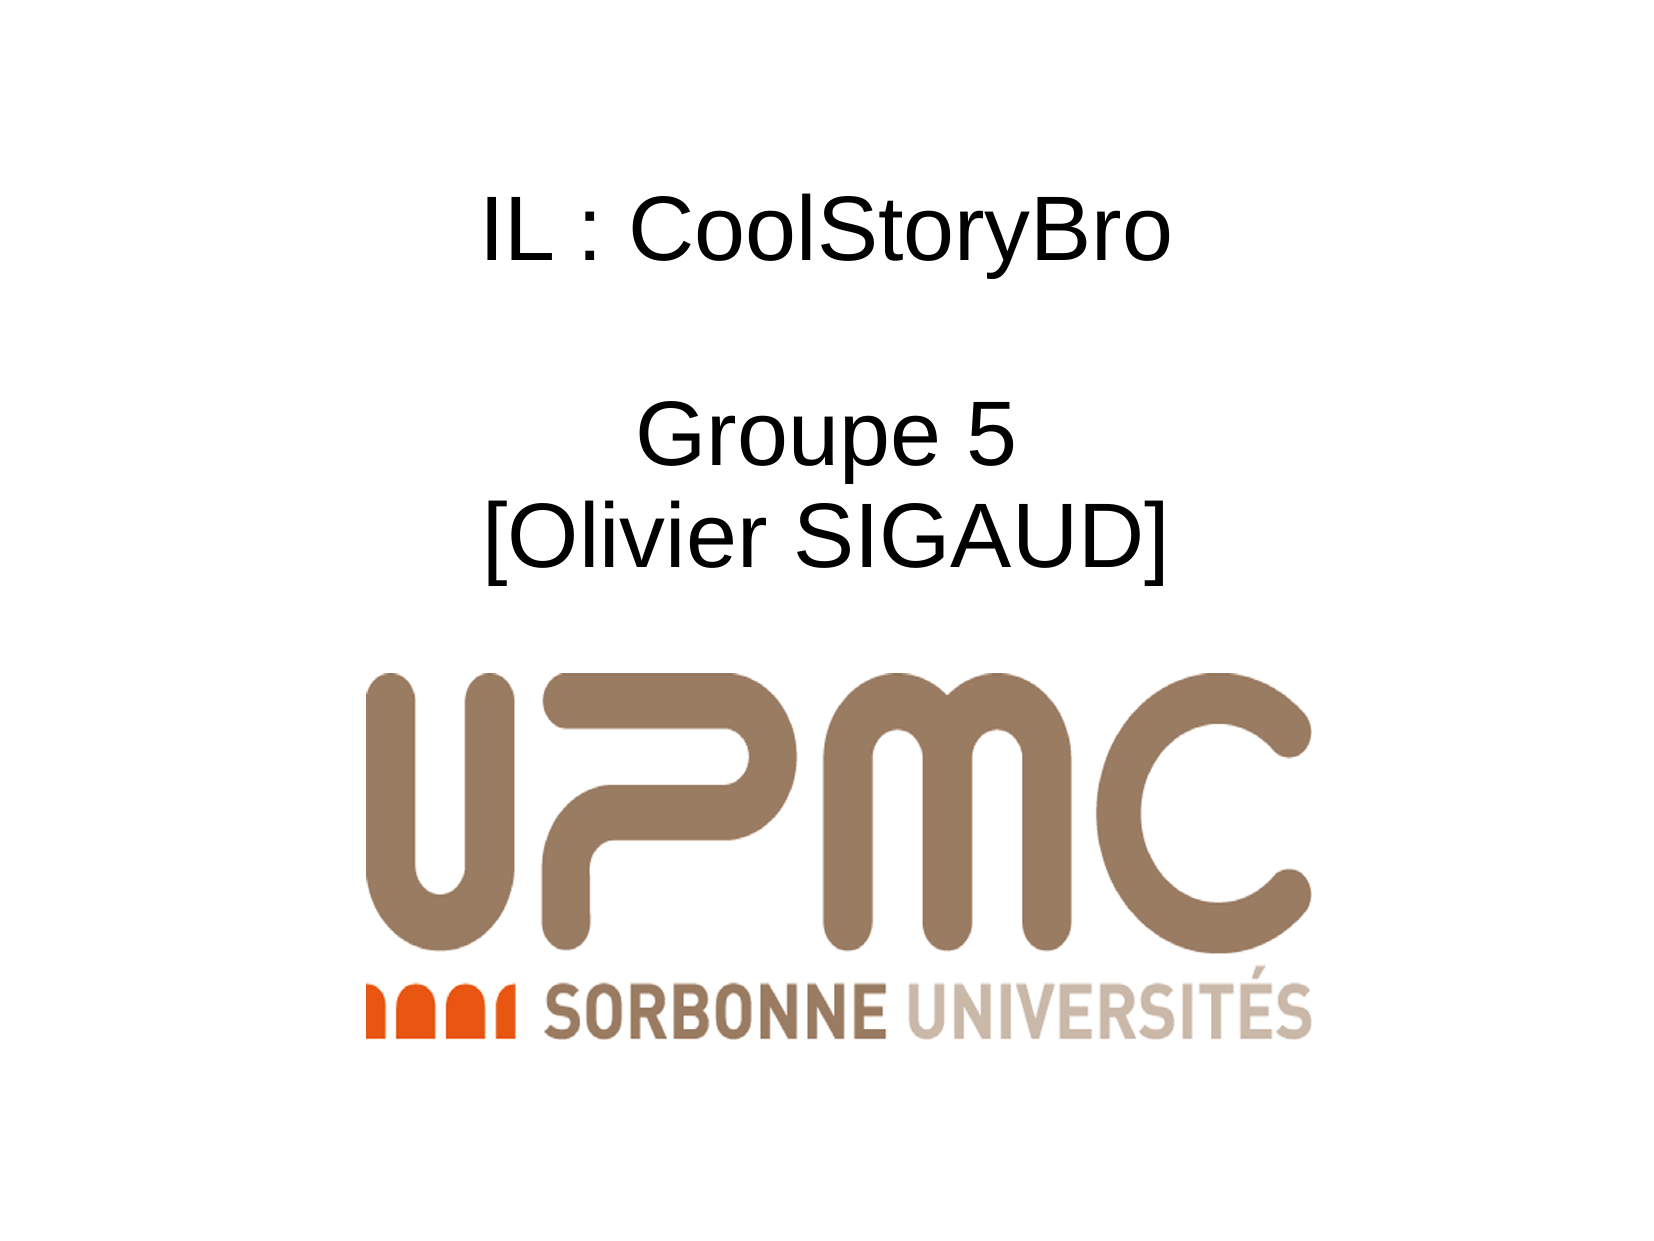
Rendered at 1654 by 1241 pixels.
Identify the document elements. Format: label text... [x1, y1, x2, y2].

picture [366, 673, 1312, 1040]
title IL : CoolStoryBro Groupe 5 [Olivier SIGAUD] [82, 177, 1571, 588]
